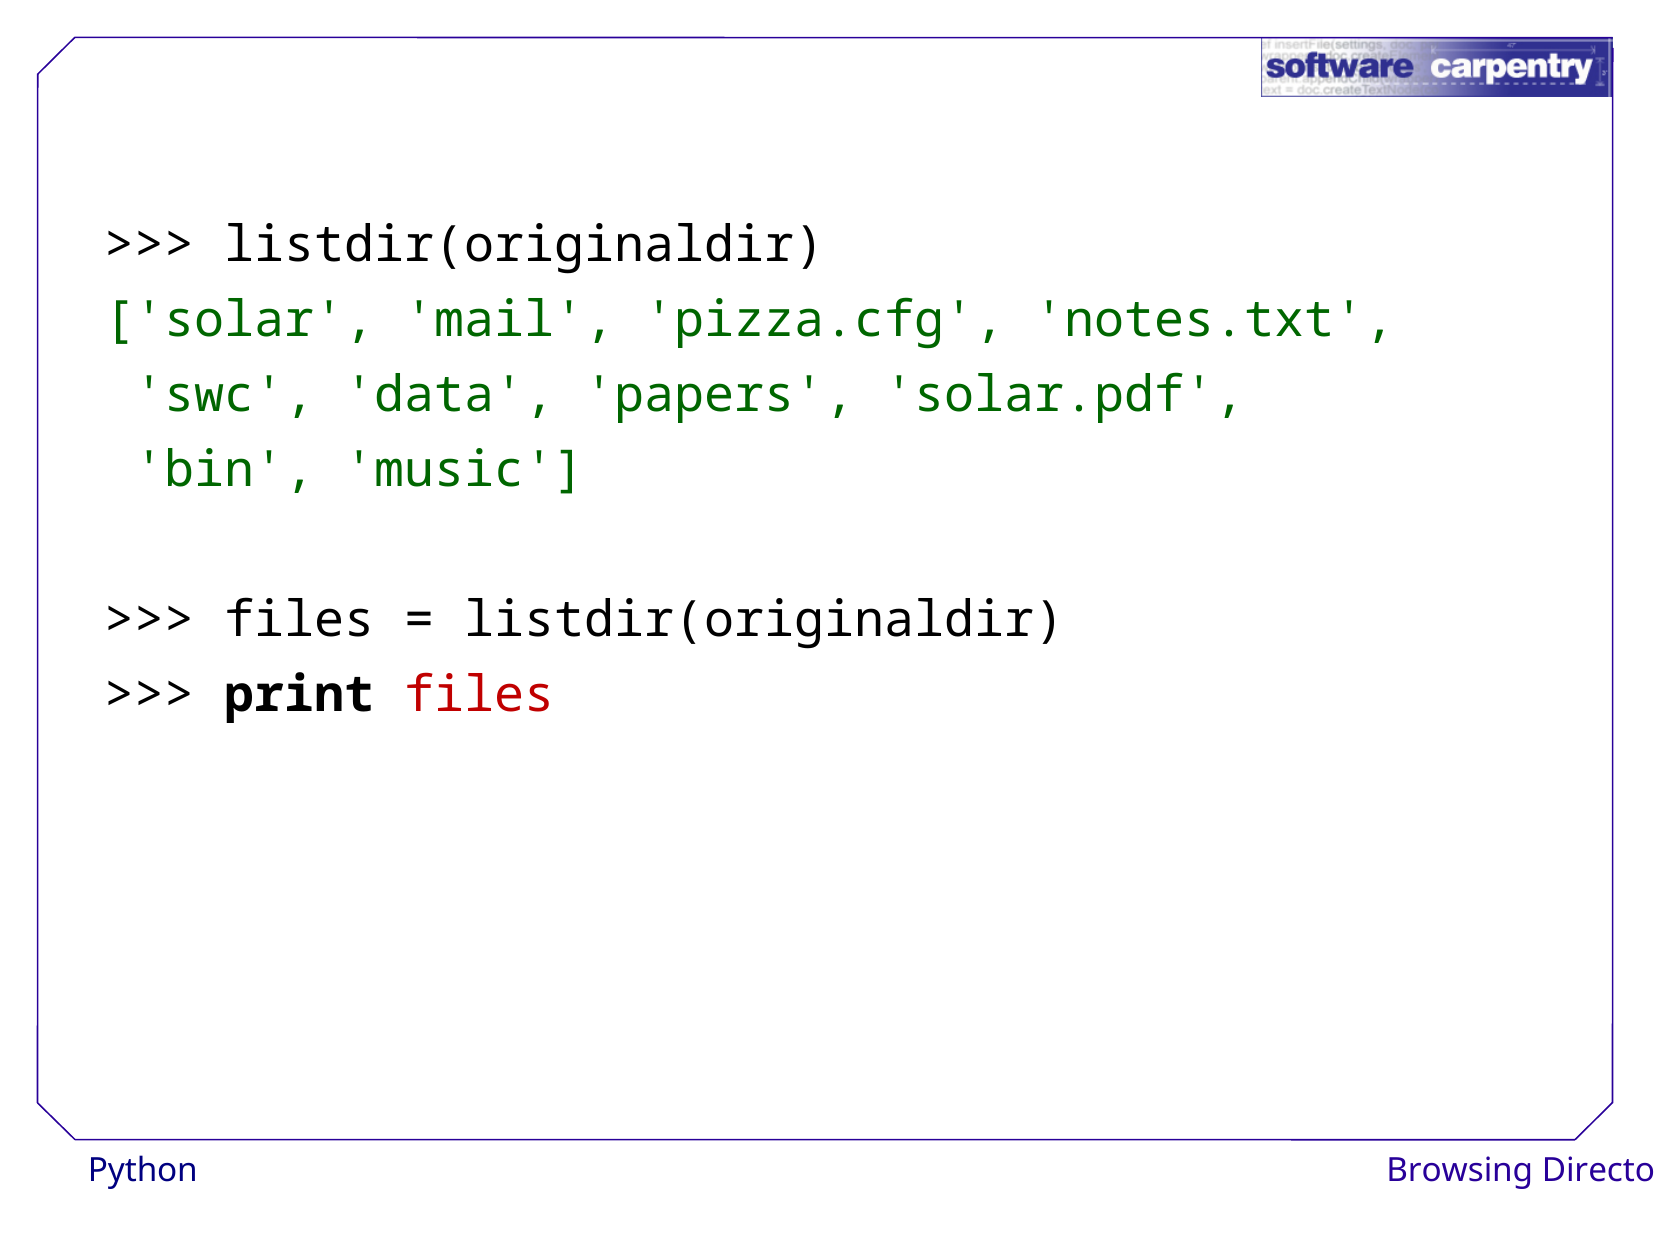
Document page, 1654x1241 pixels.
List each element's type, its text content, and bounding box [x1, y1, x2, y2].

picture [1261, 39, 1613, 97]
text_box >>> listdir(originaldir) ['solar', 'mail', 'pizza.cfg', 'notes.txt', 'swc', 'data', 'papers', 'solar.pdf', 'bin', 'music'] >>> files = listdir(originaldir) >>> print files [89, 128, 1512, 1037]
